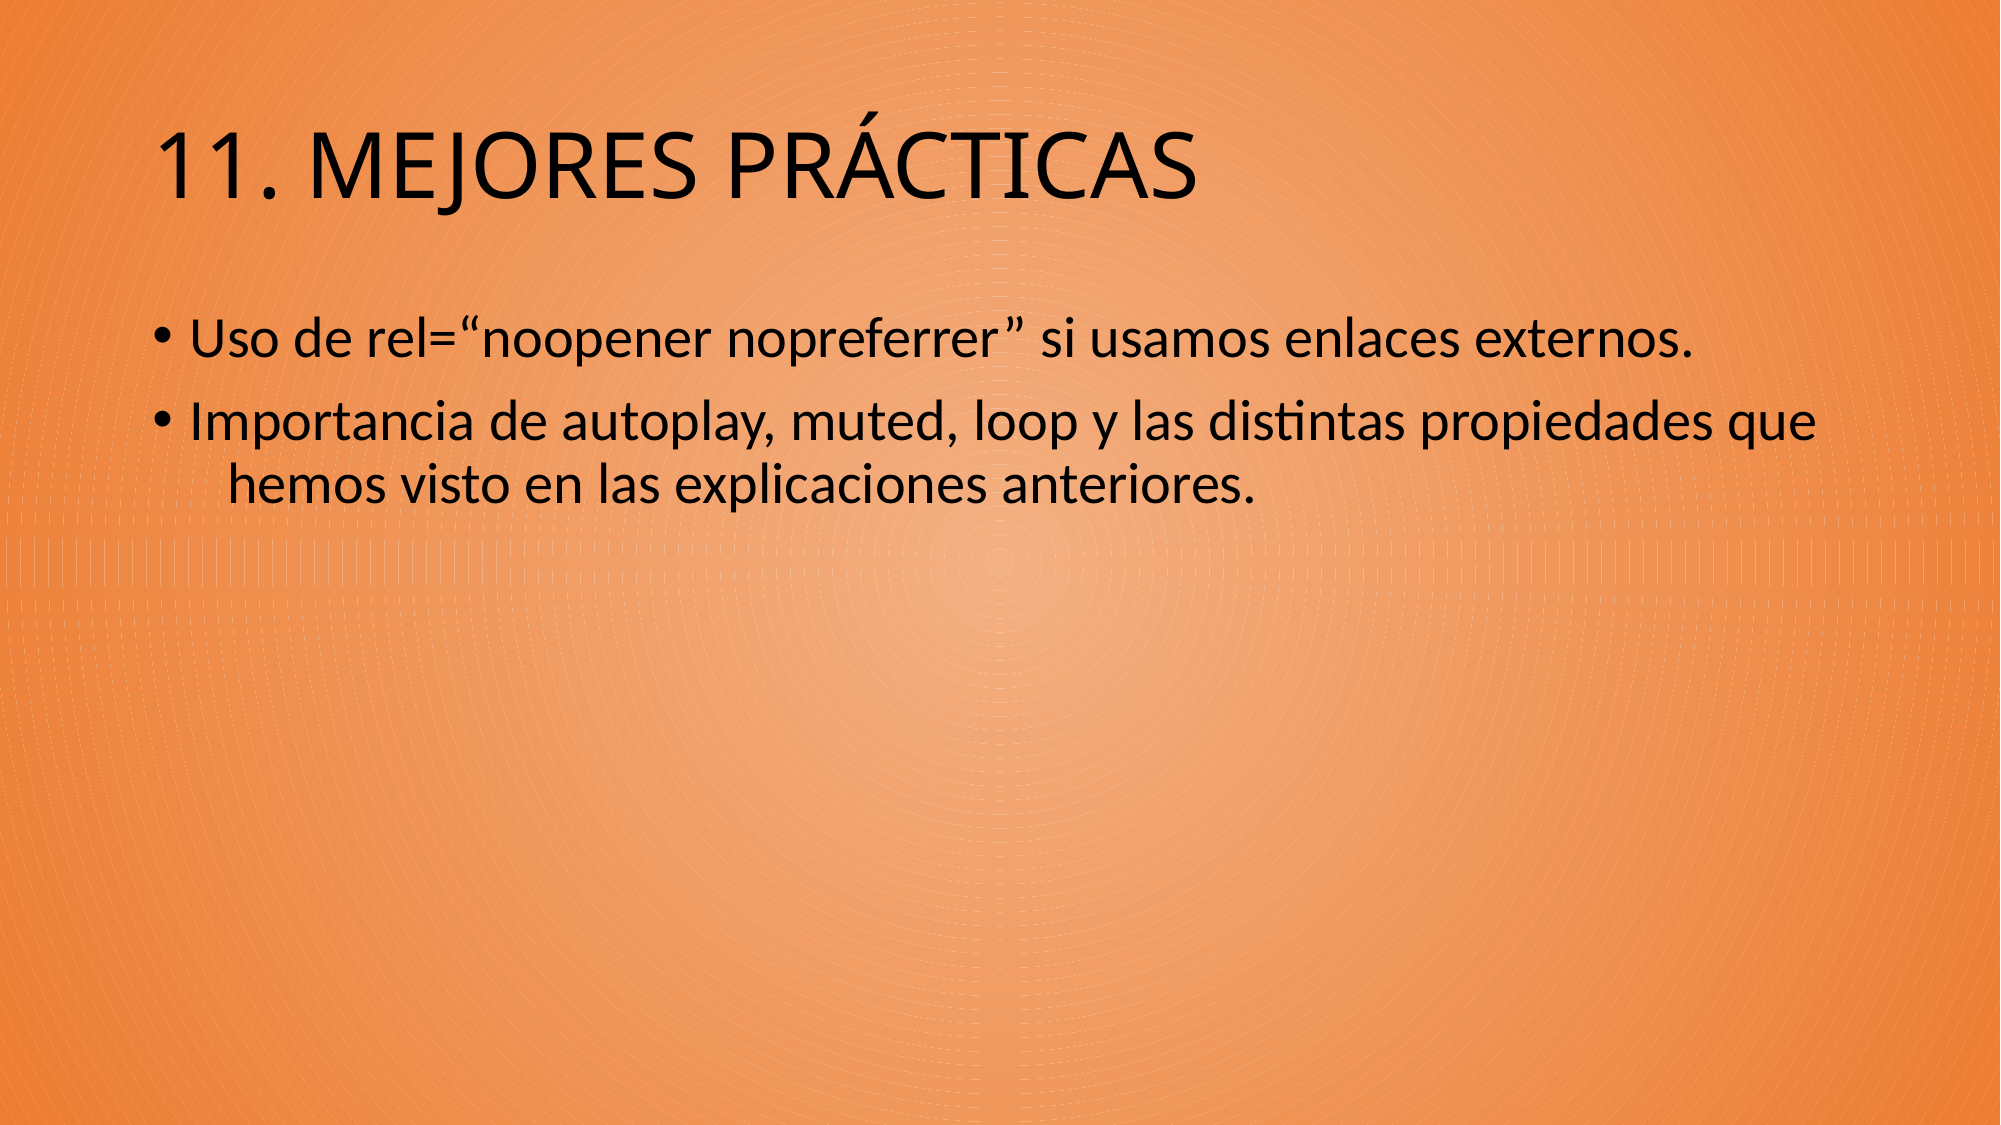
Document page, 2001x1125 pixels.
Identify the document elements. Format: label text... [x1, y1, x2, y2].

title 11. MEJORES PRÁCTICAS [137, 59, 1863, 278]
list Uso de rel=“noopener nopreferrer” si usamos enlaces externos. Importancia de autoplay, muted, loop y las distintas propiedades que hemos visto en las explicaciones anteriores. [137, 299, 1863, 1014]
